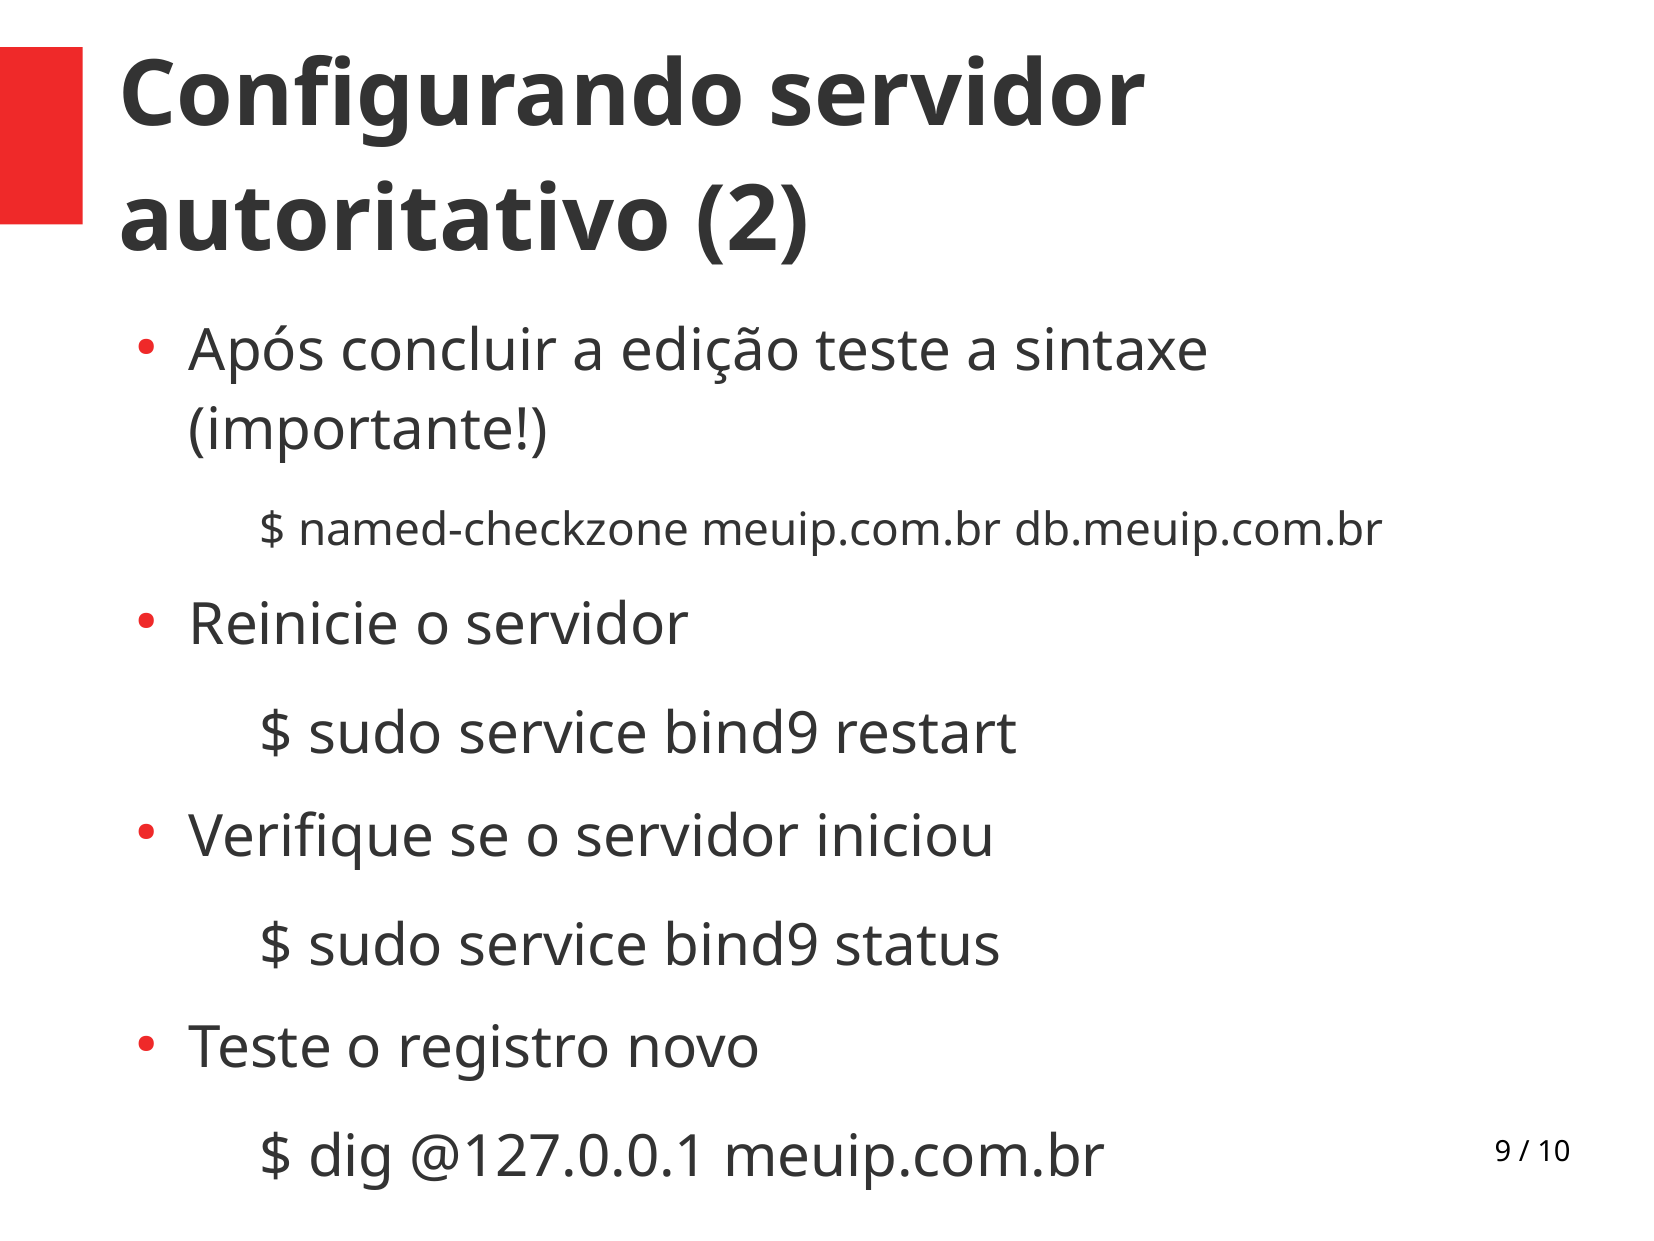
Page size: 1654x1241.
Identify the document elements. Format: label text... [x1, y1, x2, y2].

title Configurando servidor autoritativo (2) [118, 45, 1571, 260]
list Após concluir a edição teste a sintaxe (importante!) $ named-checkzone meuip.com.br db.meuip.com.br Reinicie o servidor $ sudo service bind9 restart Verifique se o servidor iniciou $ sudo service bind9 status Teste o registro novo $ dig @127.0.0.1 meuip.com.br [118, 308, 1536, 1028]
